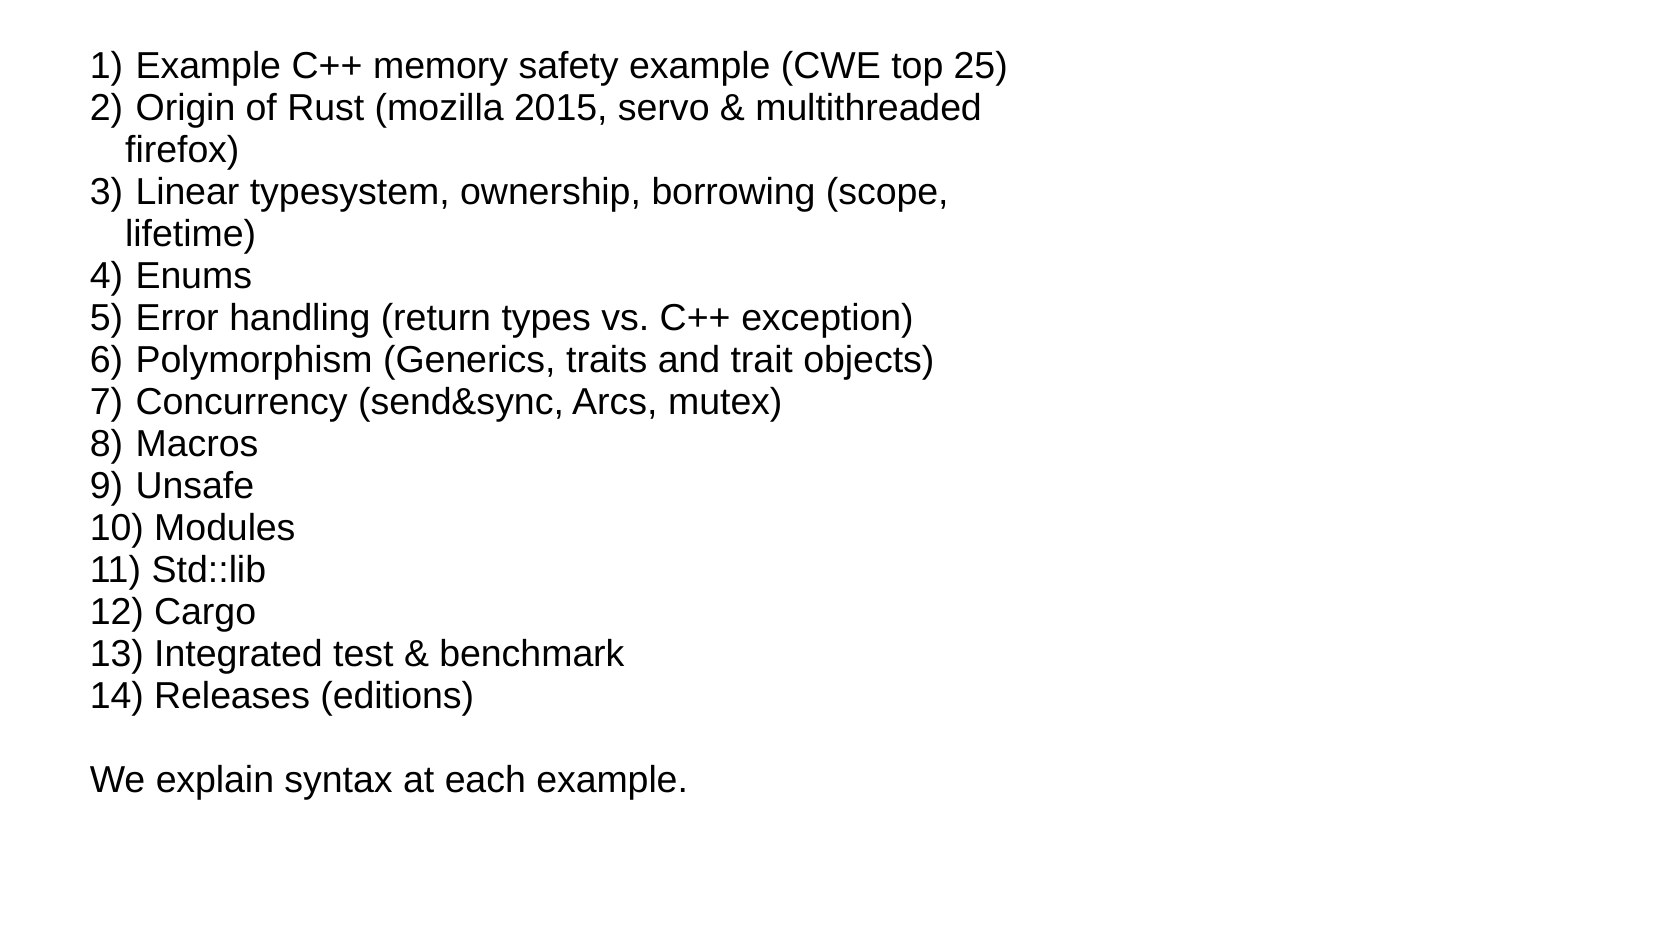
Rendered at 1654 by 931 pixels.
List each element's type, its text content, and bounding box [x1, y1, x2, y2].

text_box Example C++ memory safety example (CWE top 25) Origin of Rust (mozilla 2015, servo & multithreaded firefox) Linear typesystem, ownership, borrowing (scope, lifetime) Enums Error handling (return types vs. C++ exception) Polymorphism (Generics, traits and trait objects) Concurrency (send&sync, Arcs, mutex) Macros Unsafe Modules Std::lib Cargo Integrated test & benchmark Releases (editions) We explain syntax at each example. [75, 37, 1051, 809]
